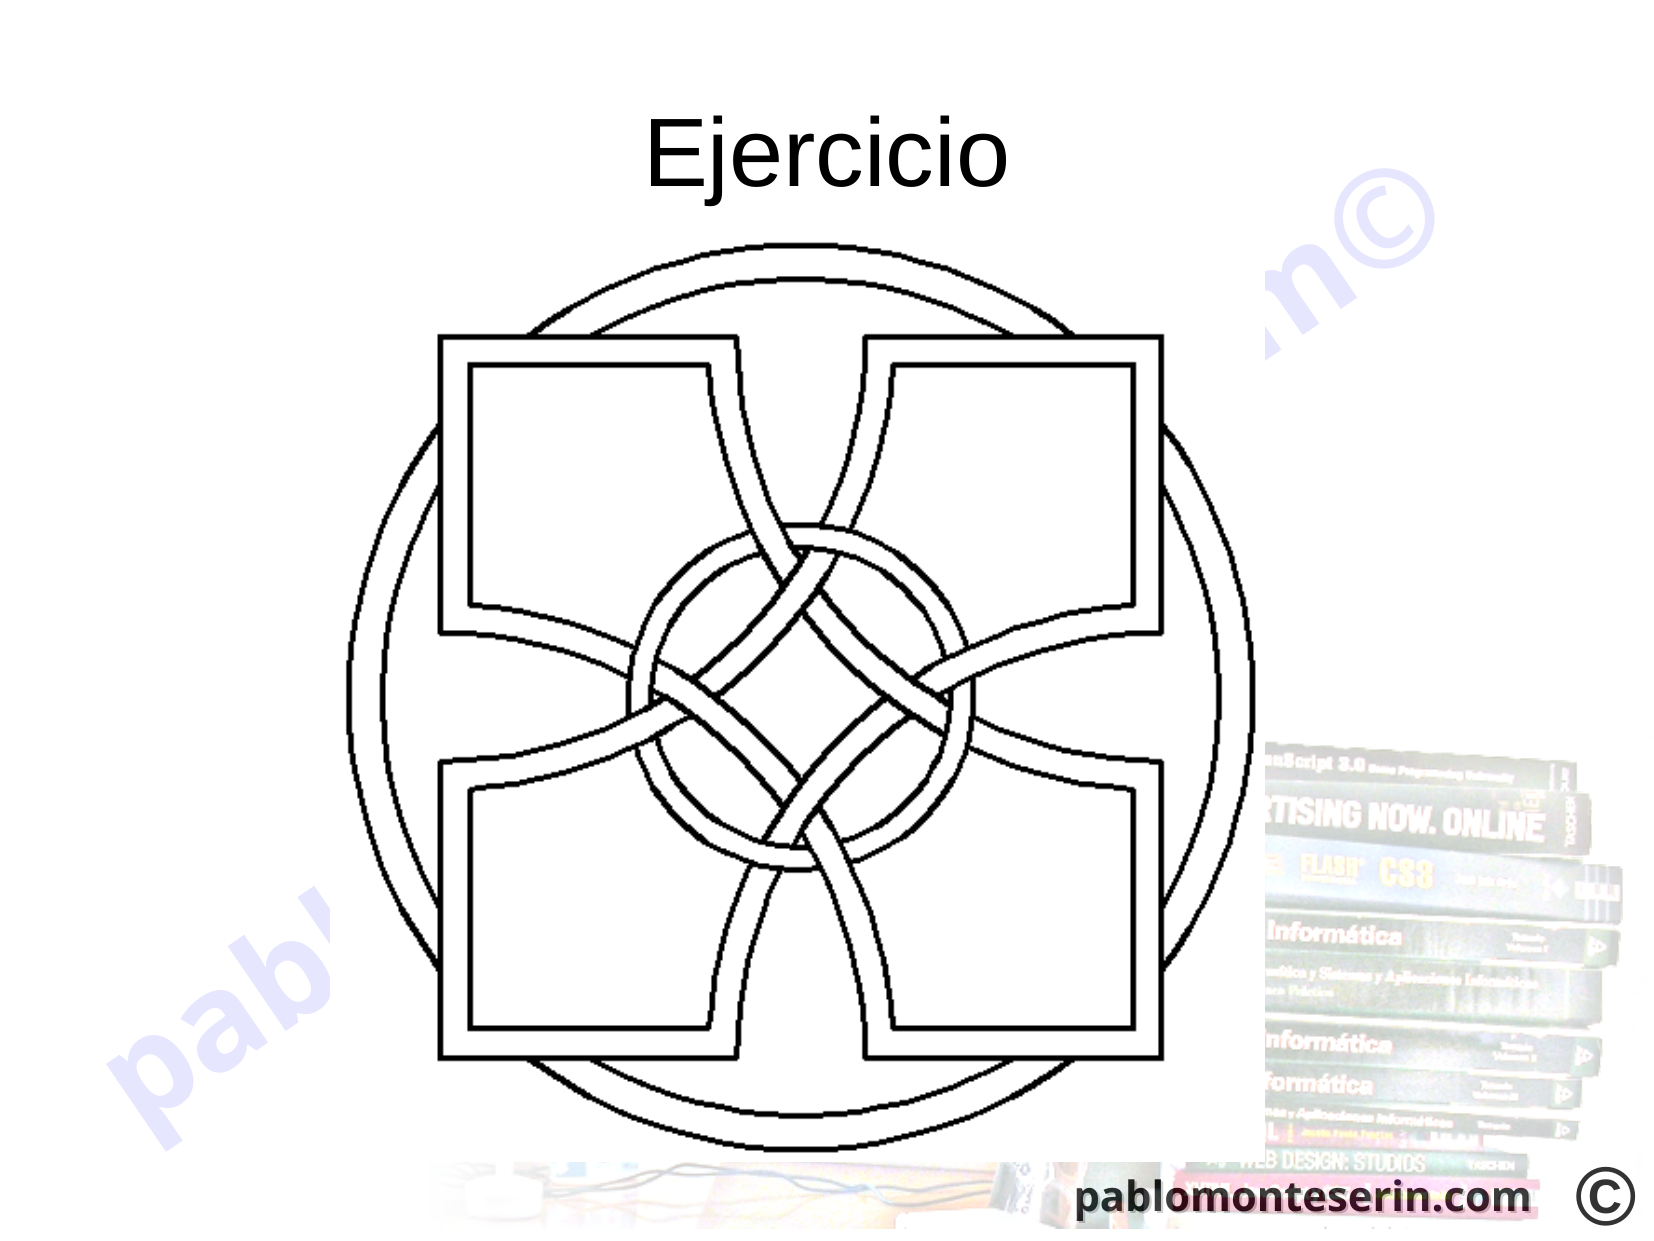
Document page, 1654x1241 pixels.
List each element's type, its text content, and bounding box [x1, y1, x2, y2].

title Ejercicio [82, 49, 1571, 257]
picture [330, 234, 1654, 1229]
